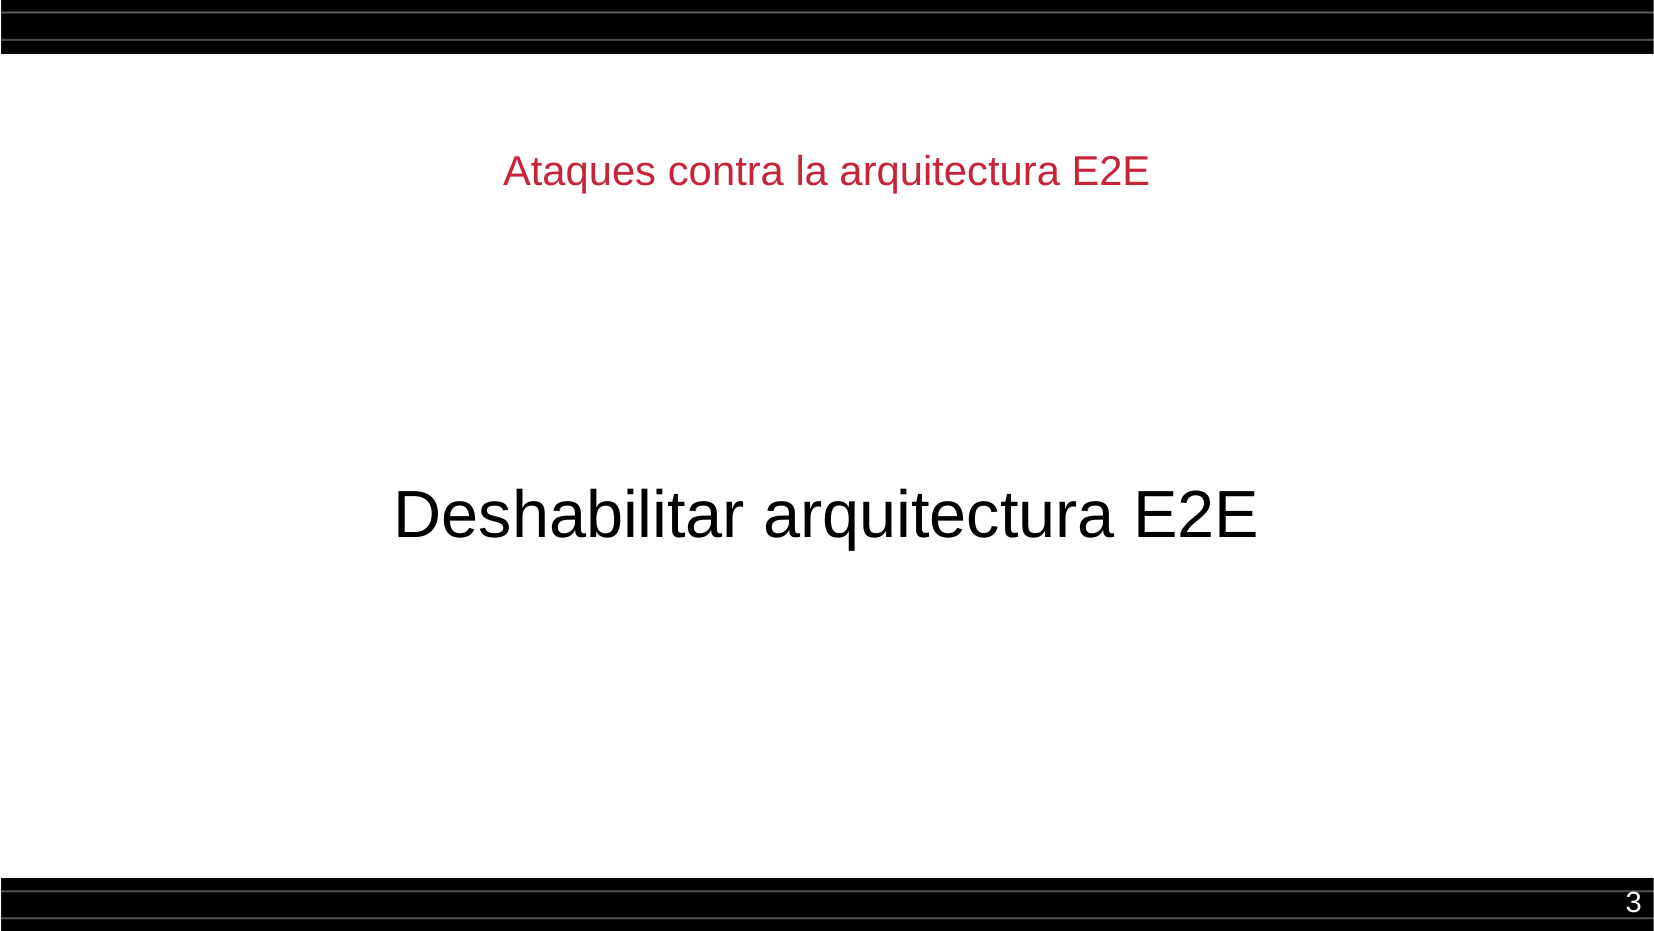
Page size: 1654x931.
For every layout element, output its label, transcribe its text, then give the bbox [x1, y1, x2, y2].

title Ataques contra la arquitectura E2E [82, 92, 1571, 249]
subtitle Deshabilitar arquitectura E2E [82, 271, 1571, 758]
picture [1, 0, 1654, 54]
picture [1, 878, 1654, 931]
